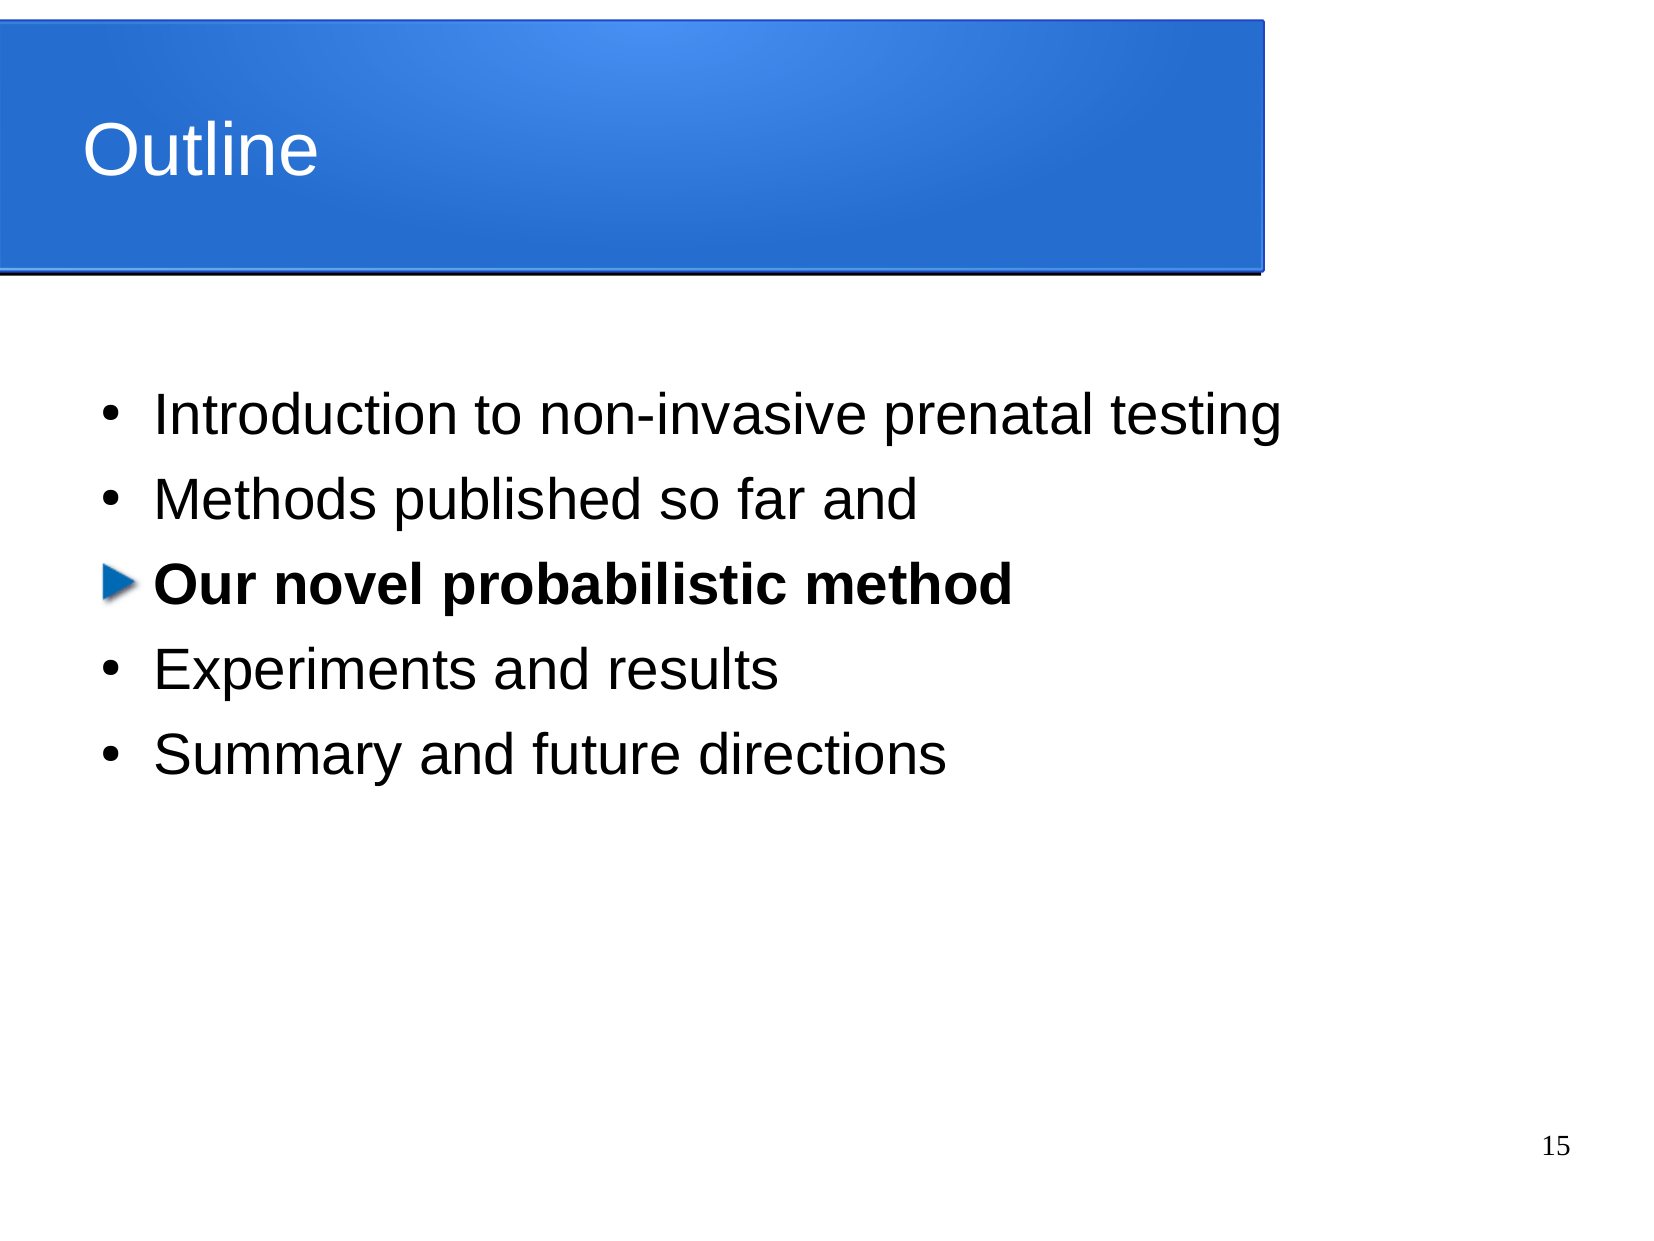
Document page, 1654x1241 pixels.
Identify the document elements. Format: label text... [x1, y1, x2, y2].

list Introduction to non-invasive prenatal testing Methods published so far and Our novel probabilistic method Experiments and results Summary and future directions [82, 381, 1571, 1102]
title Outline [82, 47, 1235, 252]
